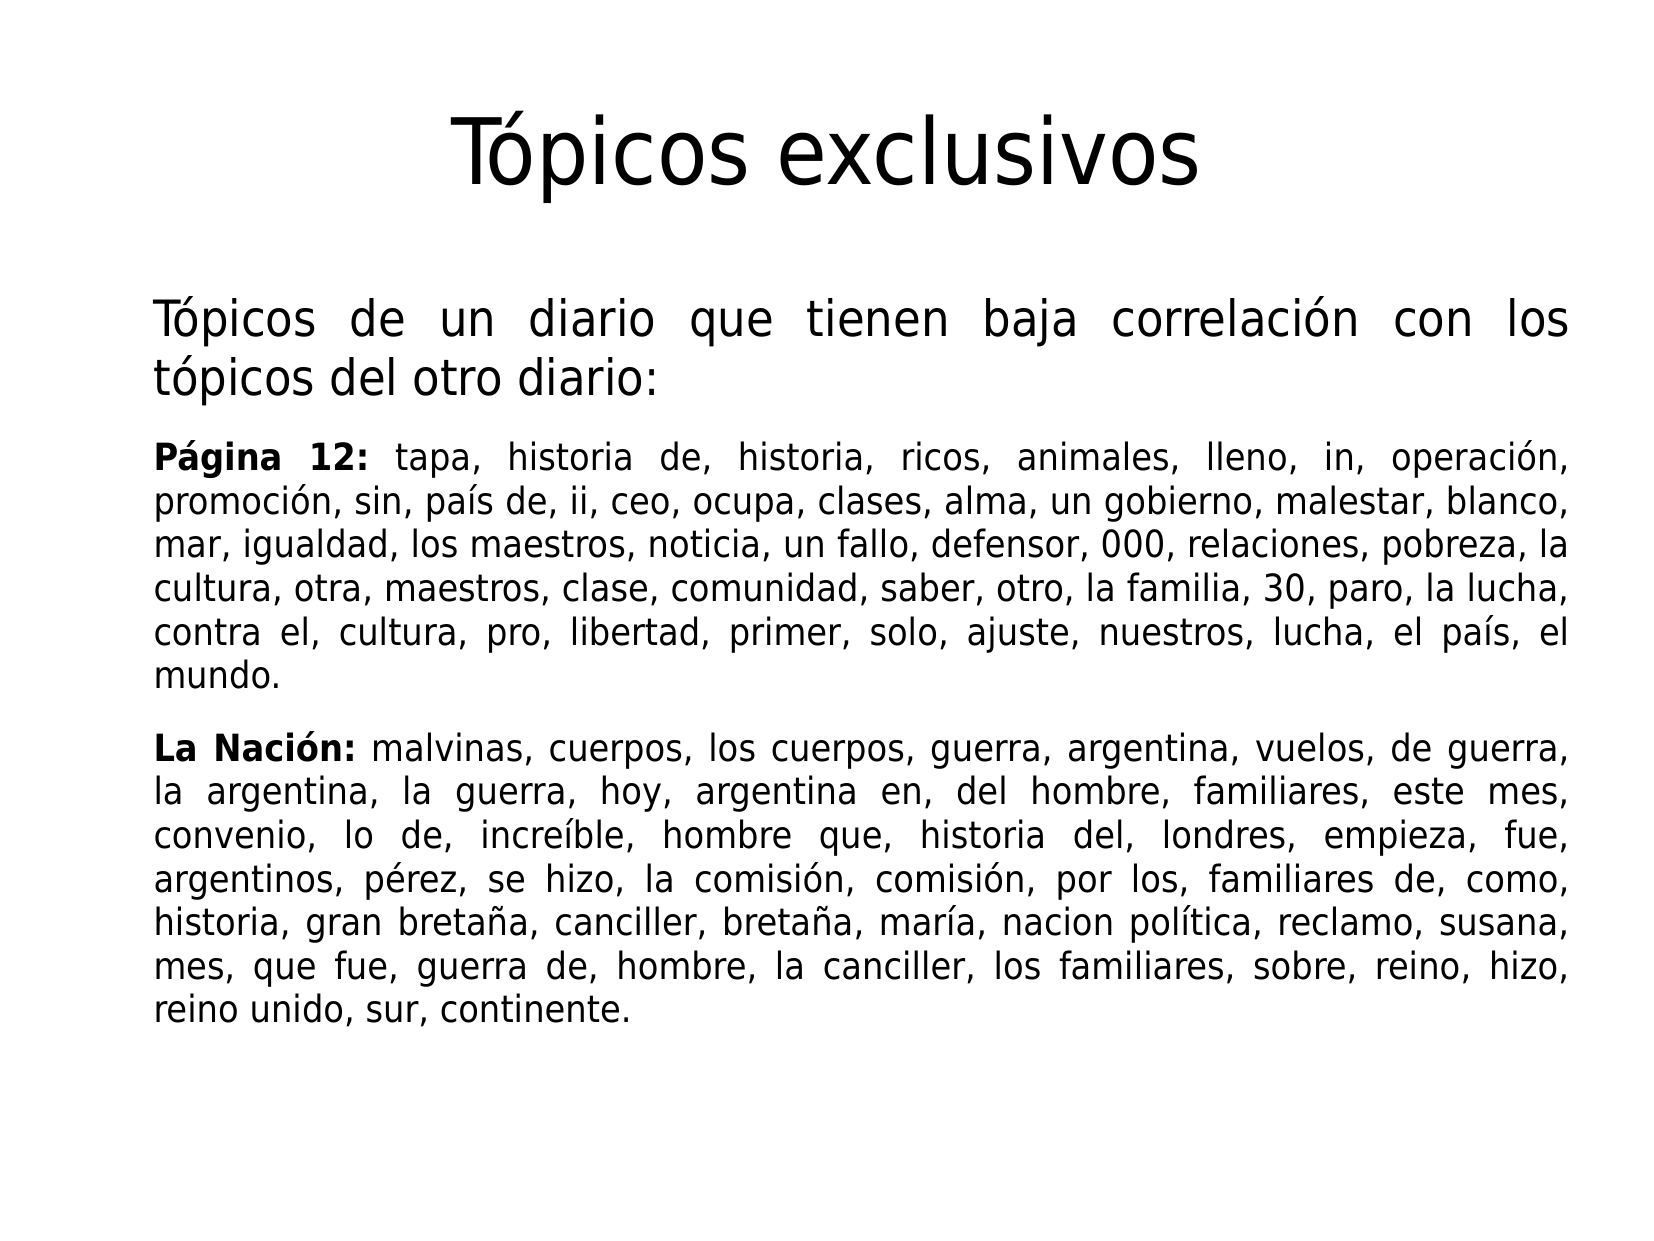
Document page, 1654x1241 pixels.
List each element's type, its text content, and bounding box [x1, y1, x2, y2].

list Tópicos de un diario que tienen baja correlación con los tópicos del otro diario: Página 12: tapa, historia de, historia, ricos, animales, lleno, in, operación, promoción, sin, país de, ii, ceo, ocupa, clases, alma, un gobierno, malestar, blanco, mar, igualdad, los maestros, noticia, un fallo, defensor, 000, relaciones, pobreza, la cultura, otra, maestros, clase, comunidad, saber, otro, la familia, 30, paro, la lucha, contra el, cultura, pro, libertad, primer, solo, ajuste, nuestros, lucha, el país, el mundo. La Nación: malvinas, cuerpos, los cuerpos, guerra, argentina, vuelos, de guerra, la argentina, la guerra, hoy, argentina en, del hombre, familiares, este mes, convenio, lo de, increíble, hombre que, historia del, londres, empieza, fue, argentinos, pérez, se hizo, la comisión, comisión, por los, familiares de, como, historia, gran bretaña, canciller, bretaña, maría, nacion política, reclamo, susana, mes, que fue, guerra de, hombre, la canciller, los familiares, sobre, reino, hizo, reino unido, sur, continente. [82, 290, 1571, 1193]
title Tópicos exclusivos [82, 49, 1571, 257]
